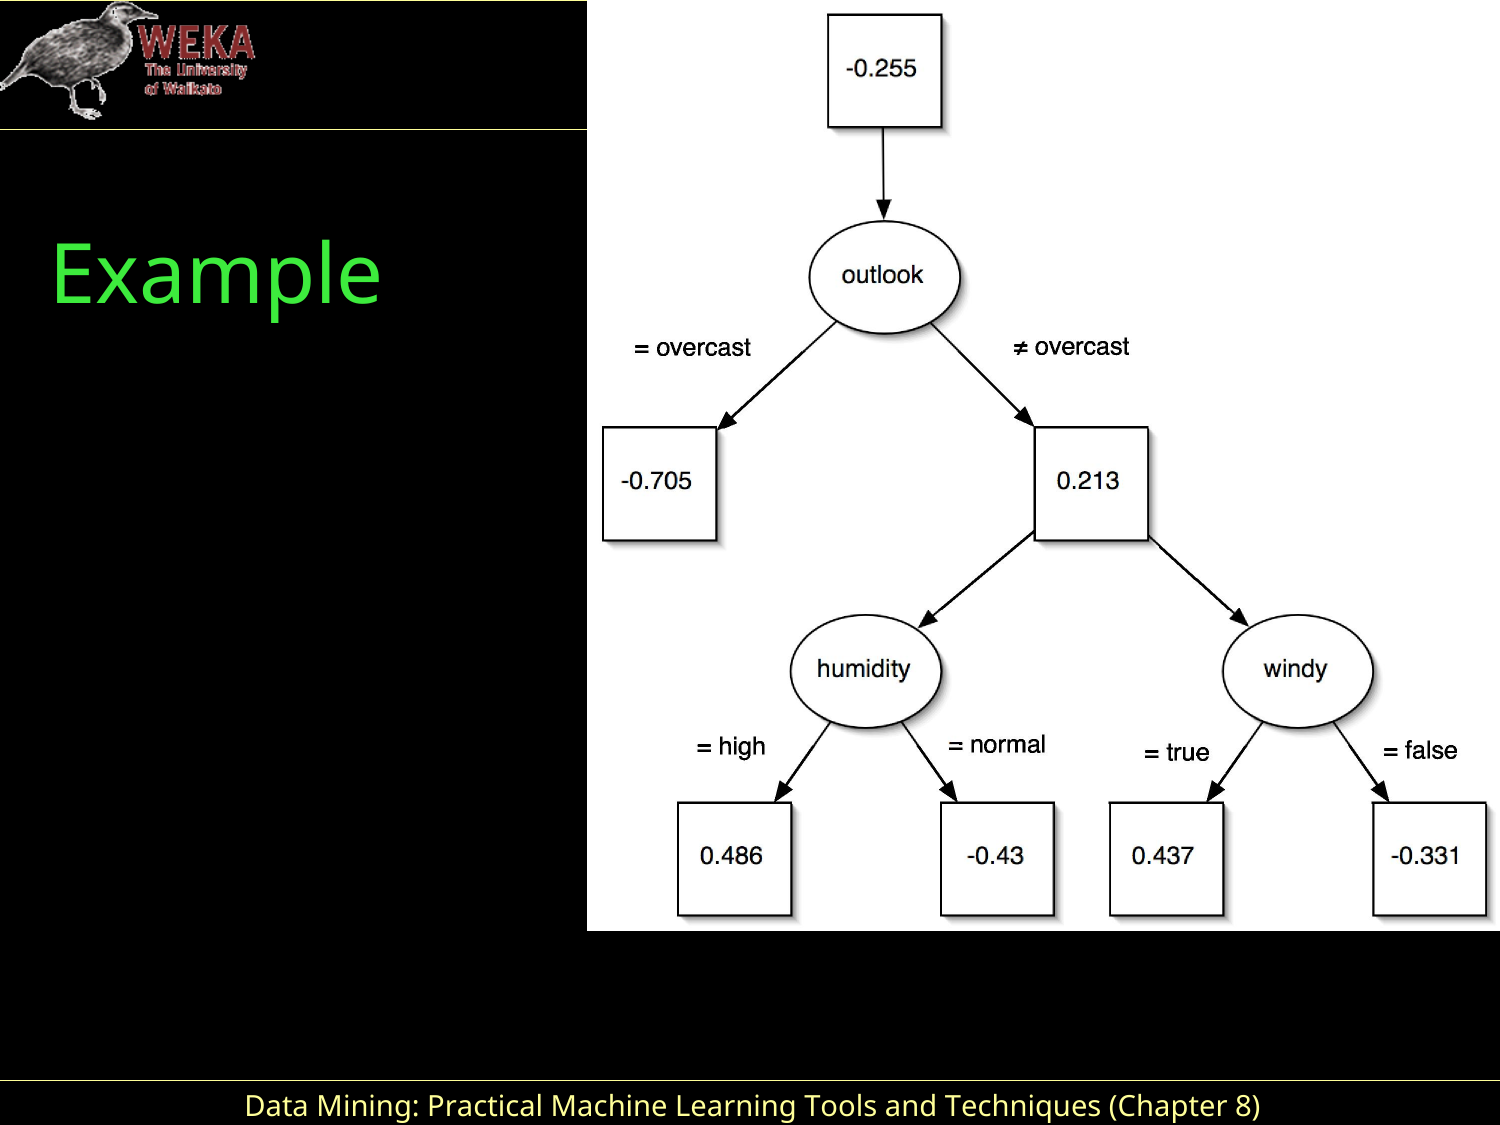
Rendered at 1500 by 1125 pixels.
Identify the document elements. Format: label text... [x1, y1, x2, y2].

title Example [49, 177, 587, 366]
picture [587, 0, 1500, 931]
picture [0, 1, 266, 129]
